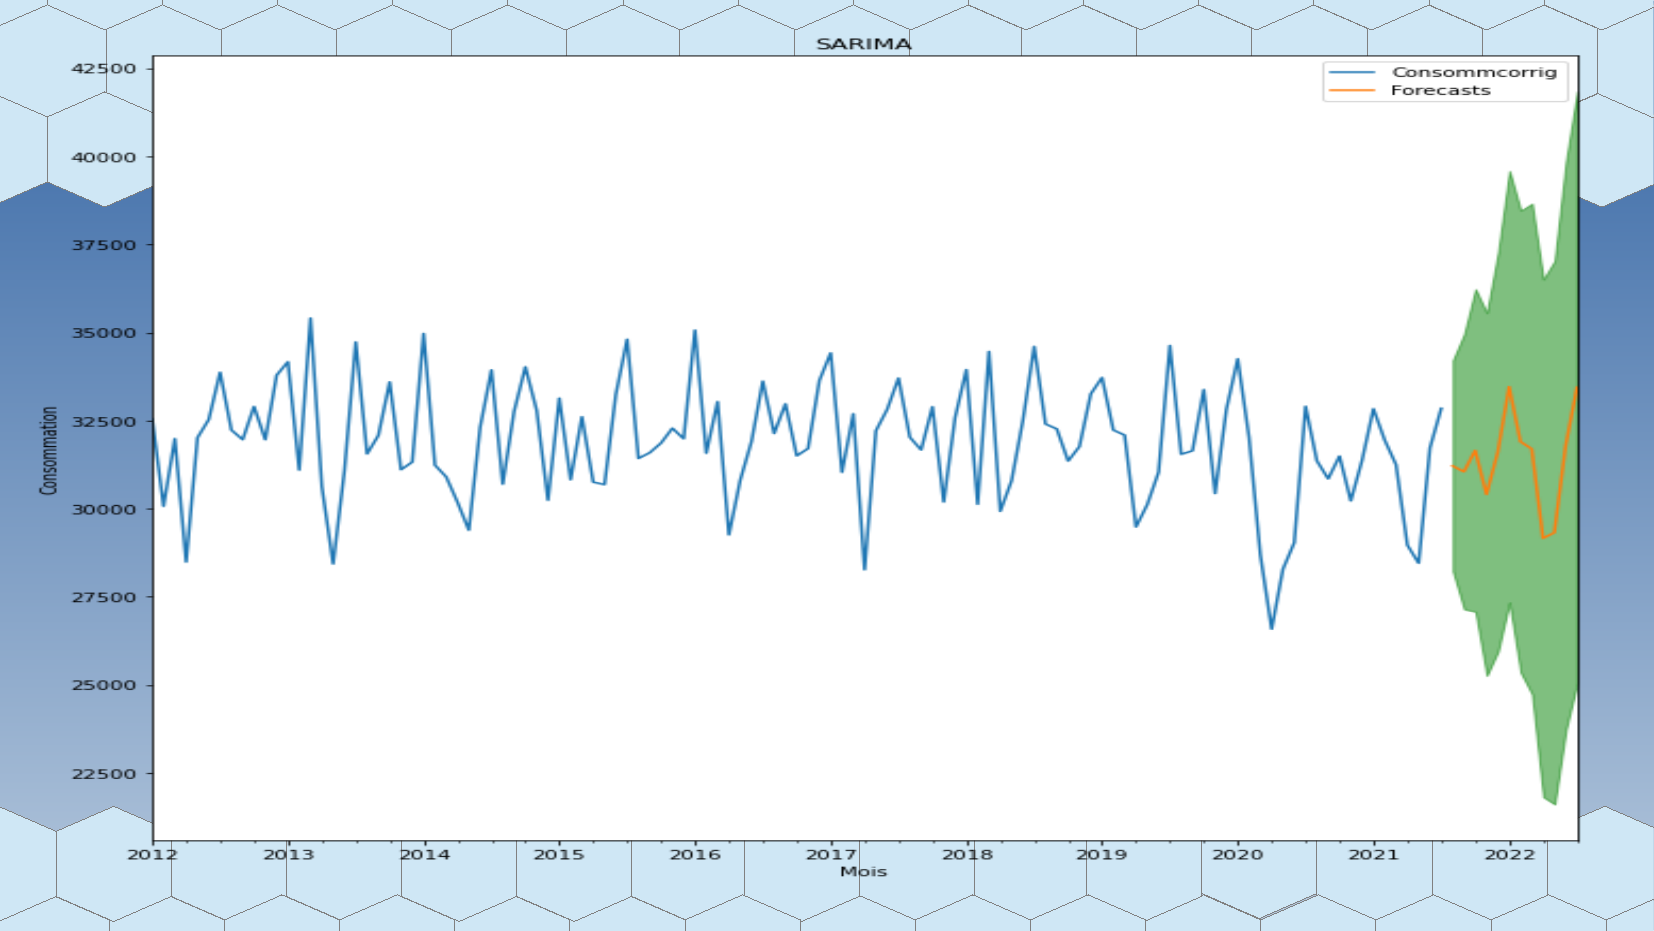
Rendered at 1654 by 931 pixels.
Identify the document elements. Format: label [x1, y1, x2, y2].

picture [25, 29, 1591, 886]
